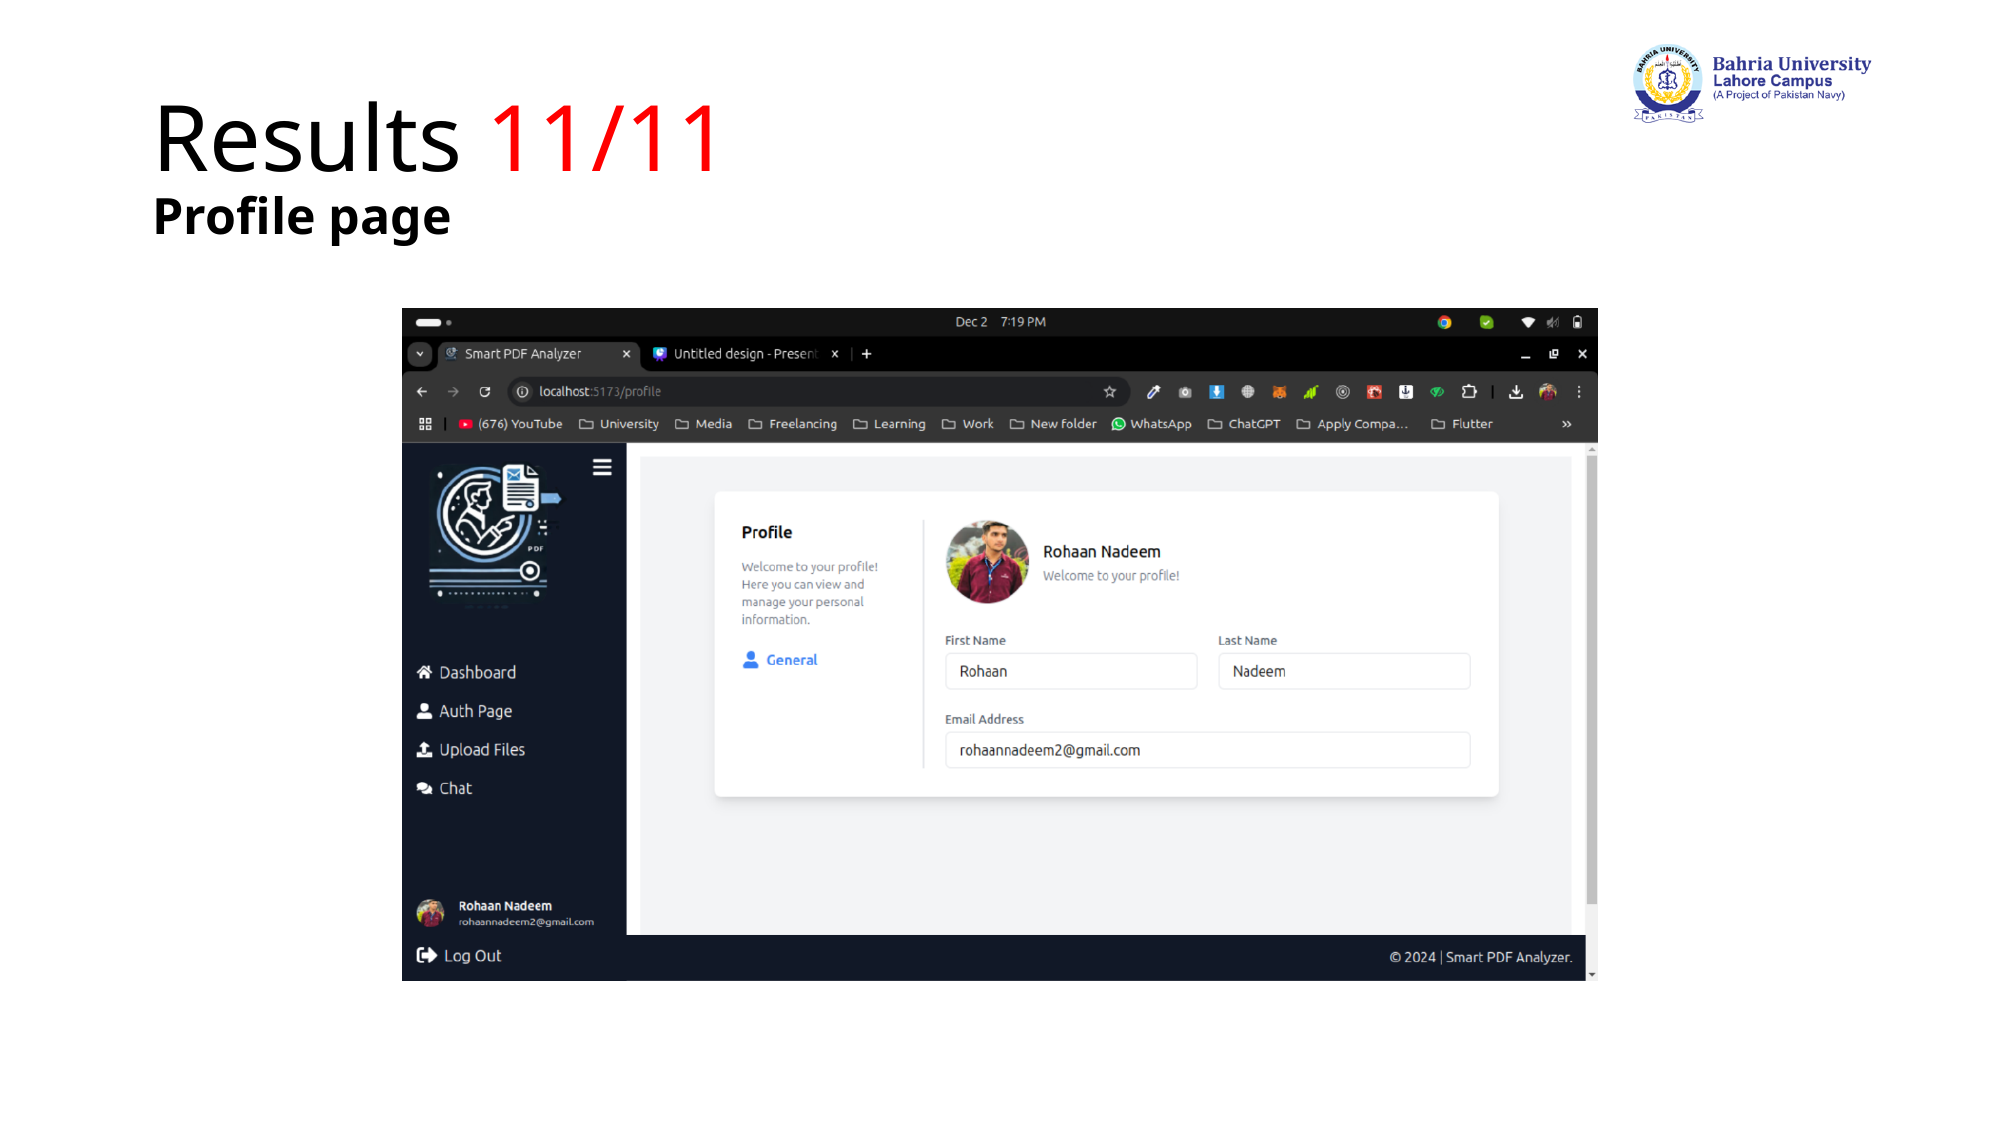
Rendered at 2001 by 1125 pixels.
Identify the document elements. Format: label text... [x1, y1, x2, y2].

picture [1625, 41, 1952, 134]
picture [402, 308, 1598, 981]
title Results 11/11 Profile page [137, 59, 1863, 278]
